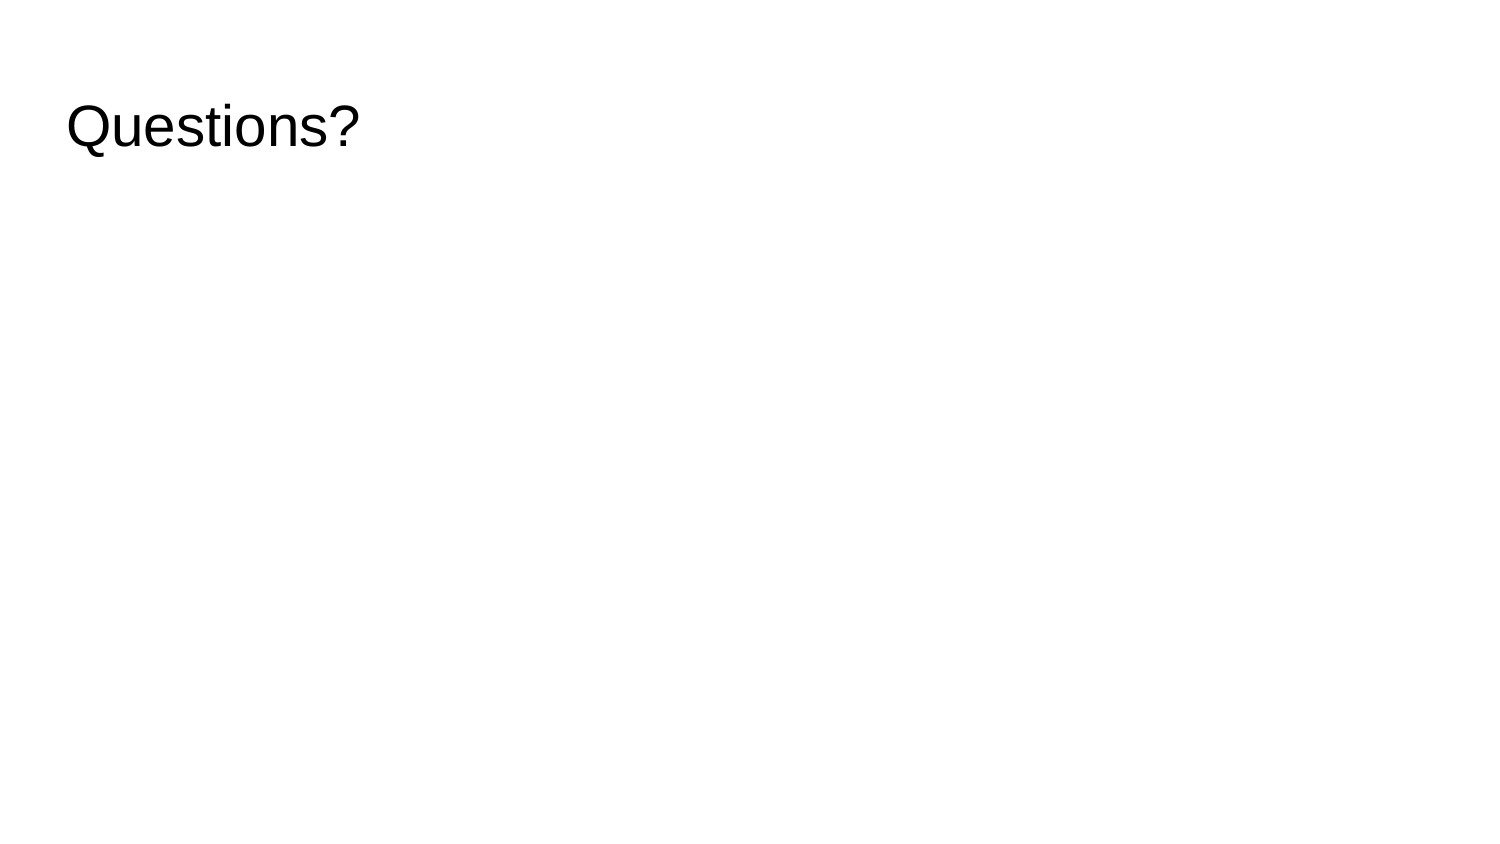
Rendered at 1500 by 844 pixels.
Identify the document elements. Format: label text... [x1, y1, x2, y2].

title Questions? [51, 72, 1449, 167]
